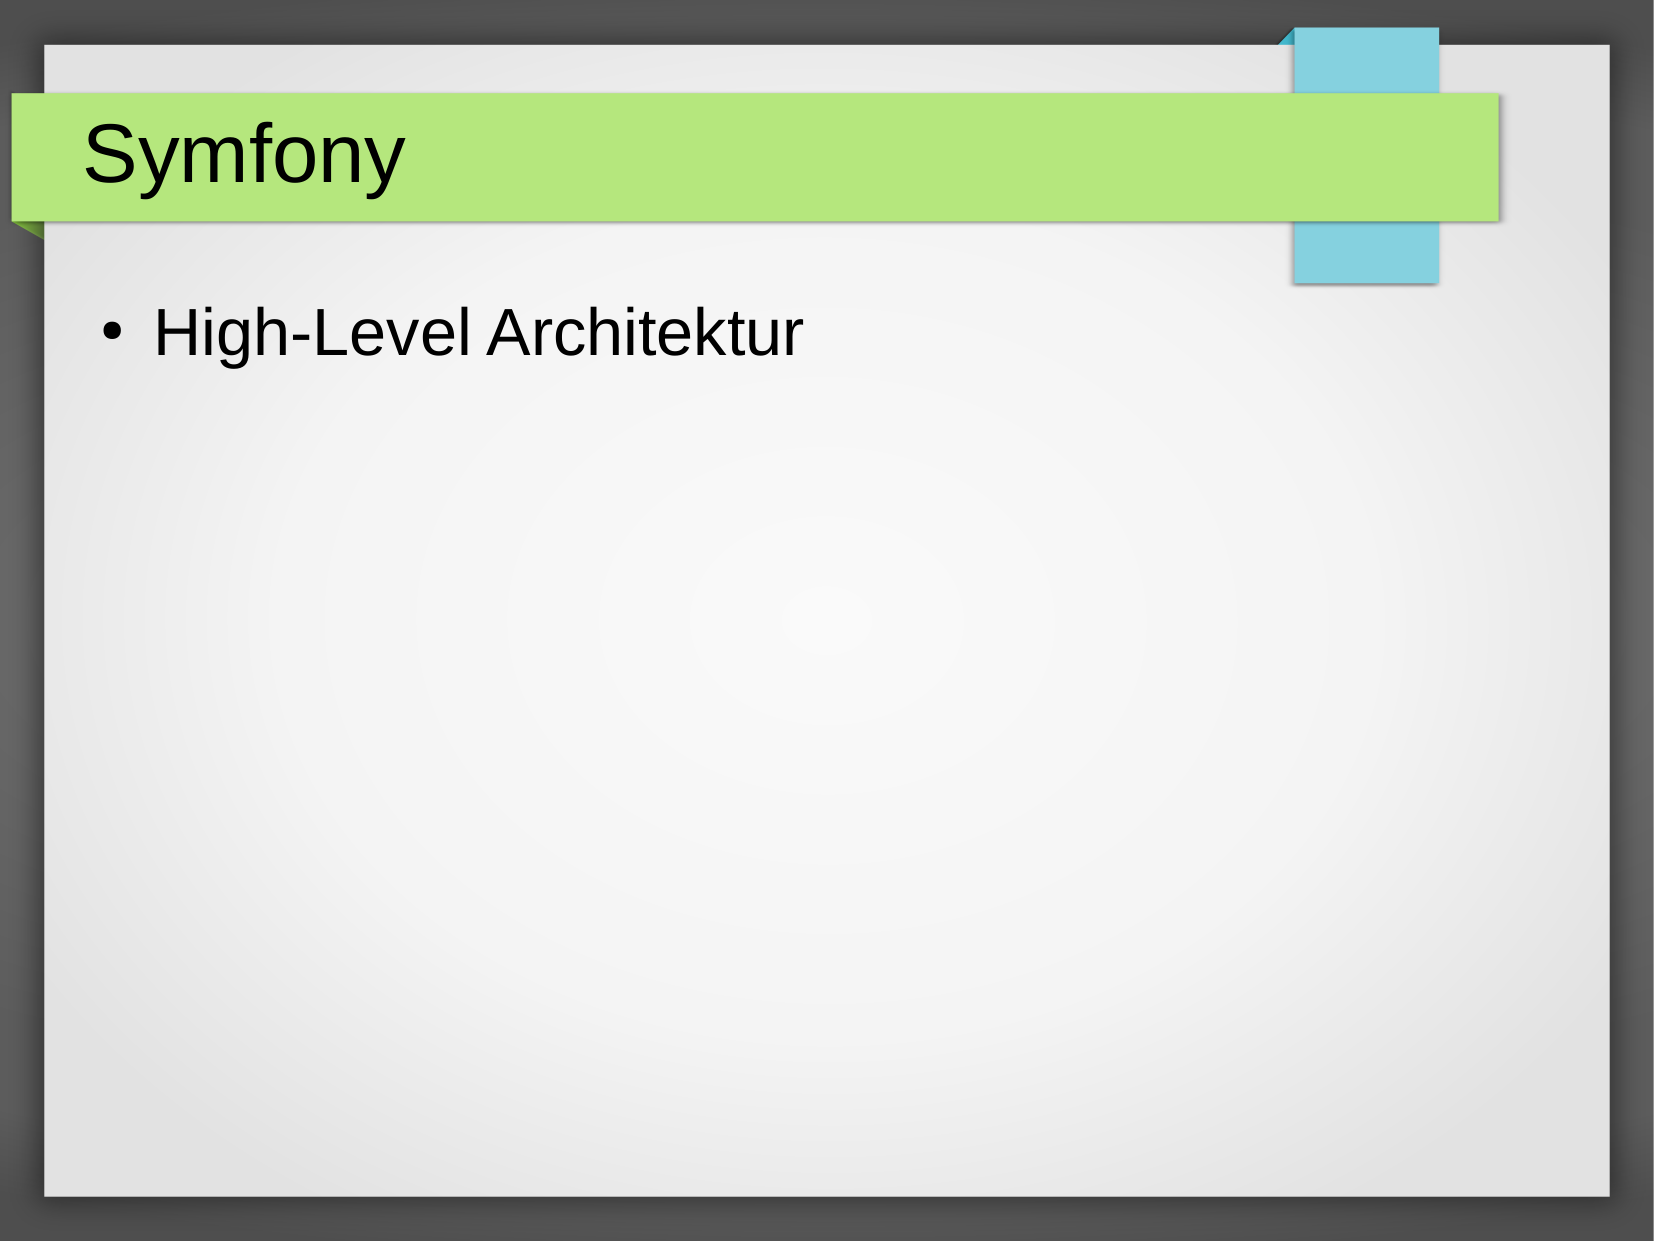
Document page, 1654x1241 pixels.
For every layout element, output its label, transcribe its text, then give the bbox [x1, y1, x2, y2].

picture [0, 0, 1654, 1241]
title Symfony [82, 94, 1264, 213]
list High-Level Architektur [82, 295, 1571, 1015]
